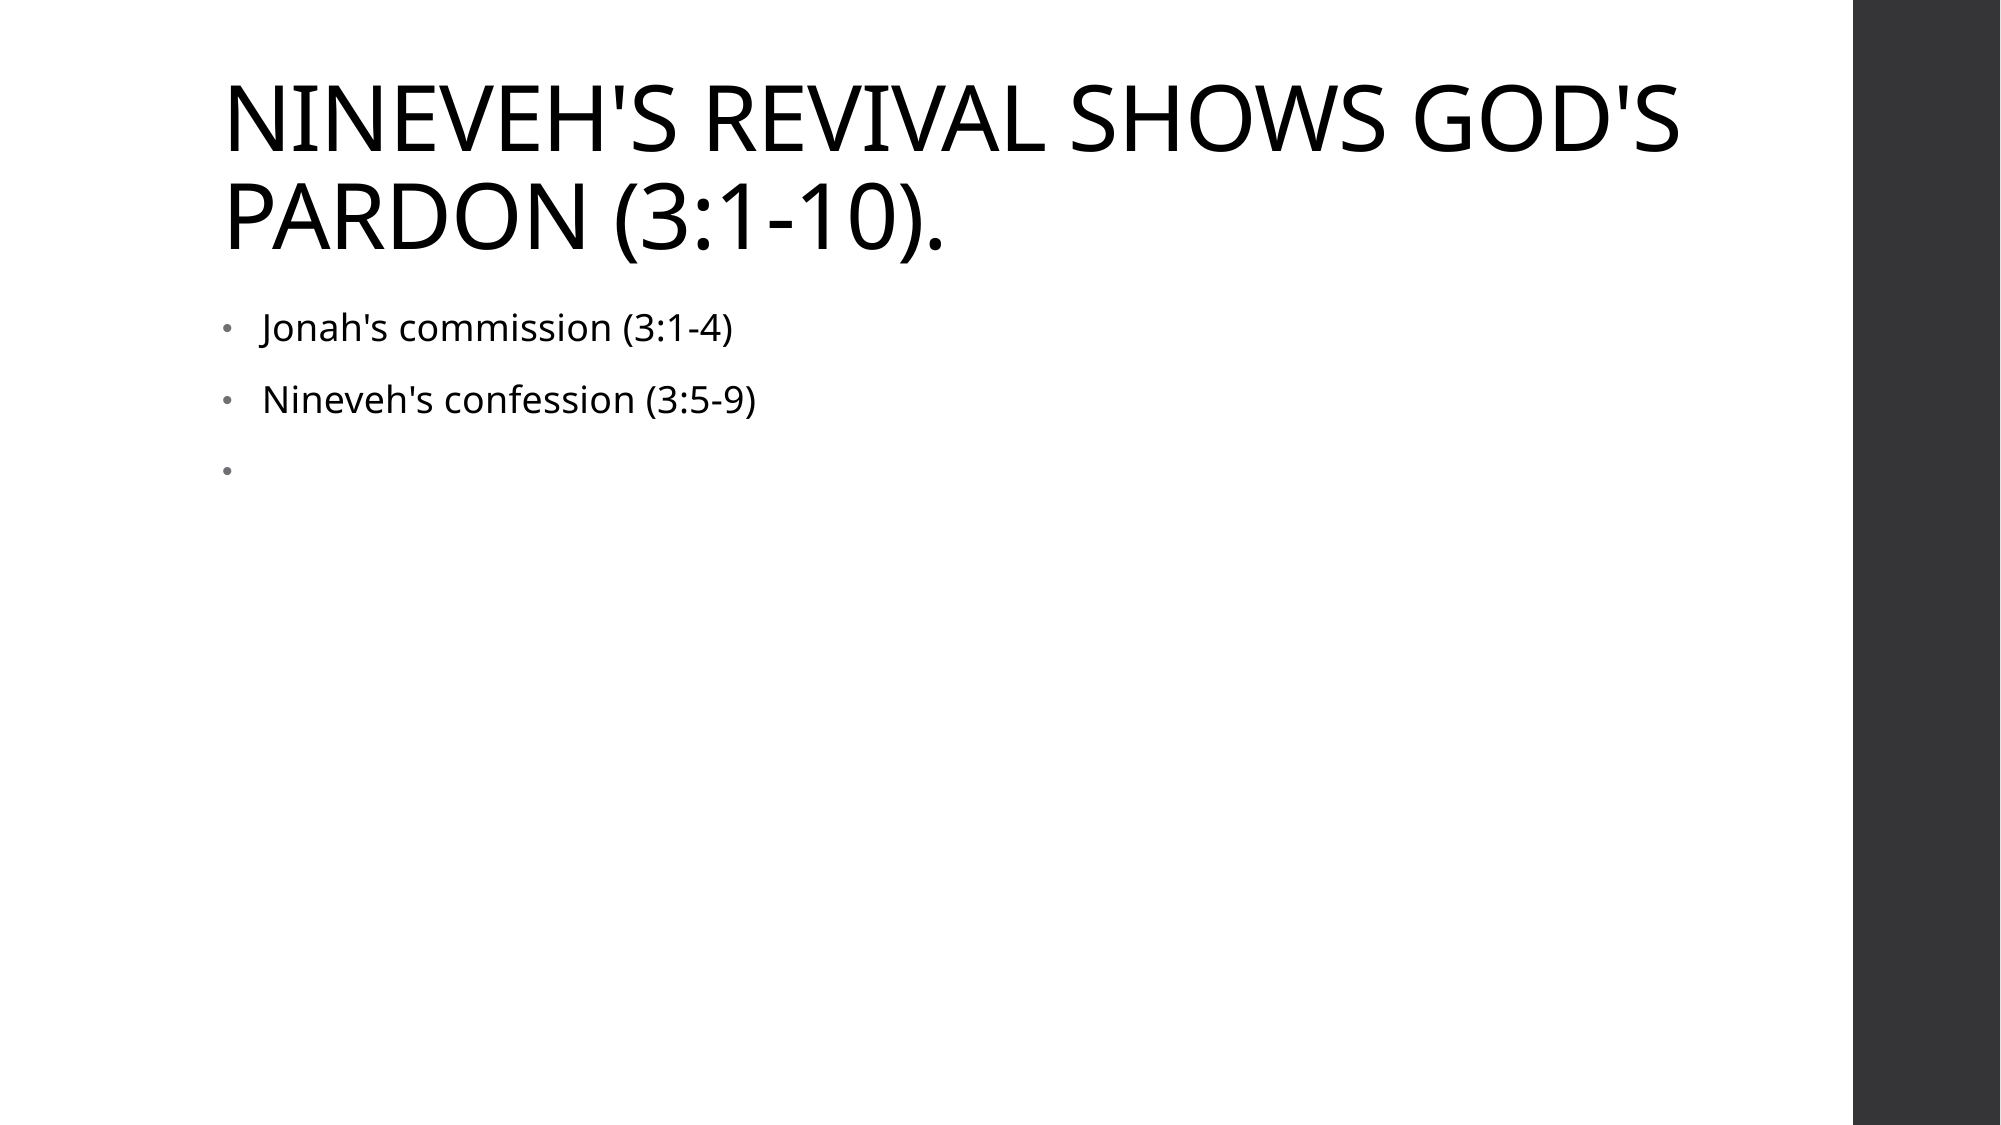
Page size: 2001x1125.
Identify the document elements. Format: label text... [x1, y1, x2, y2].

title NINEVEH'S REVIVAL SHOWS GOD'S PARDON (3:1-10). [206, 60, 1797, 278]
list Jonah's commission (3:1-4) Nineveh's confession (3:5-9) [206, 299, 1617, 1014]
